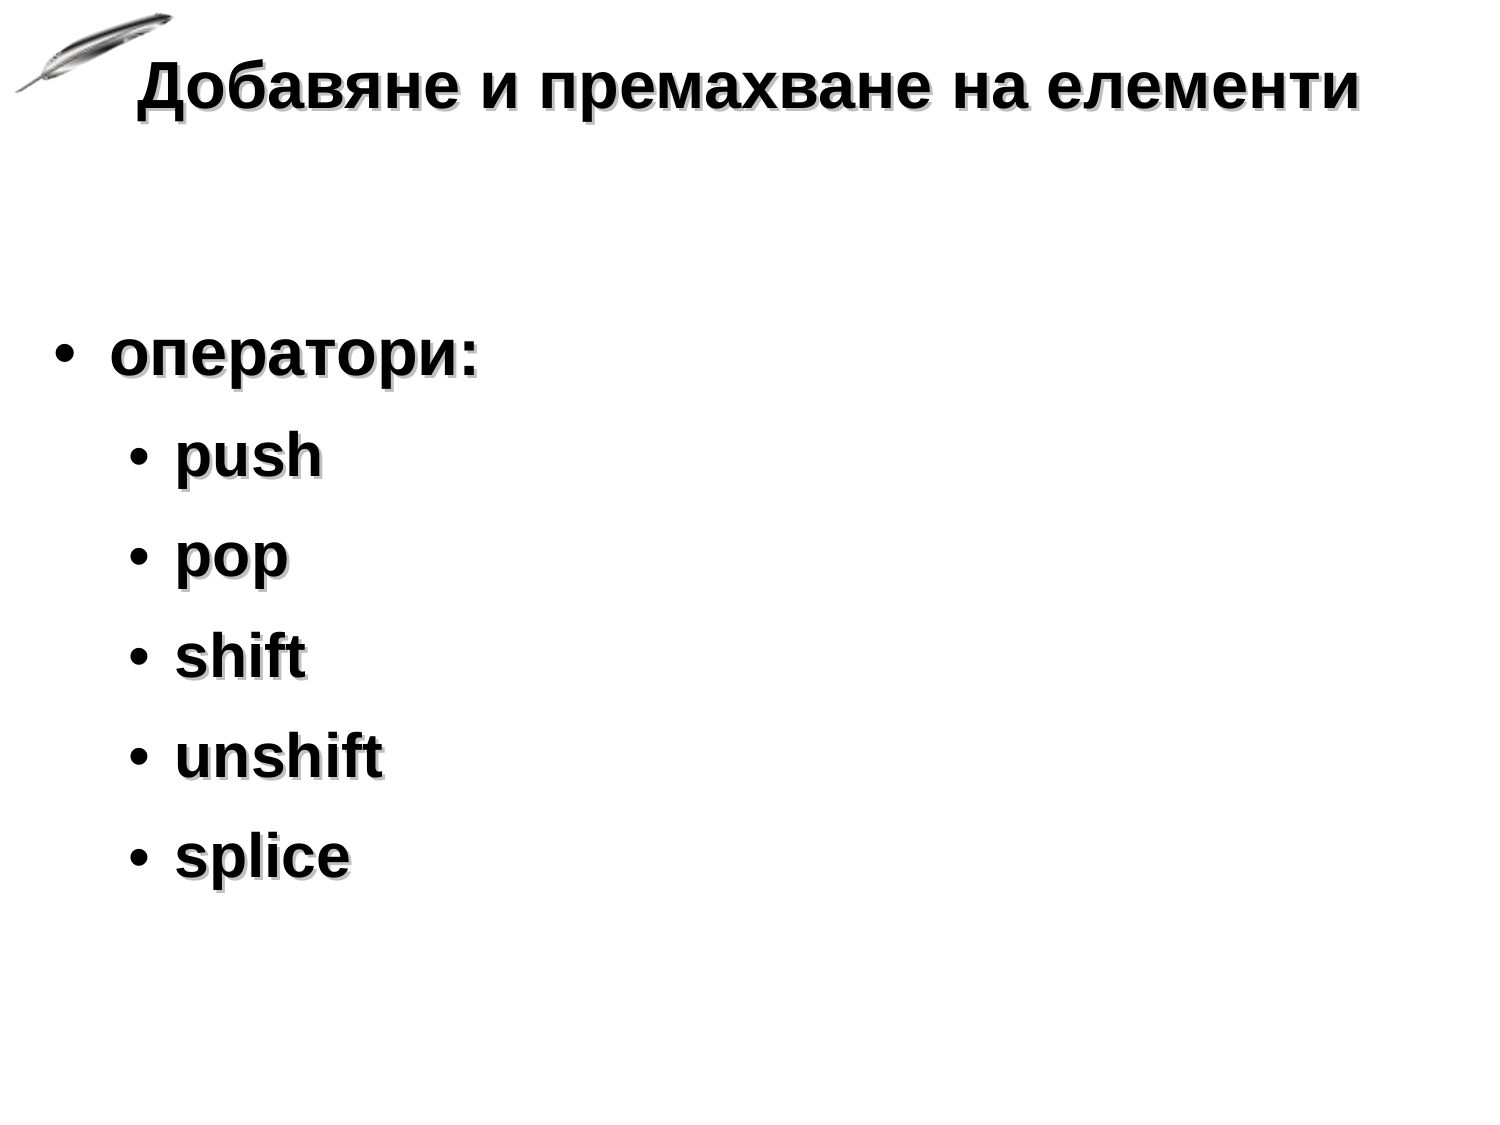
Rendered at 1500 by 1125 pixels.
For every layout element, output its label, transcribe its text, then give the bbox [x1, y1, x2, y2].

title Добавяне и премахване на елементи [103, 0, 1397, 178]
picture [11, 11, 103, 95]
list оператори: push pop shift unshift splice [53, 207, 1447, 1084]
